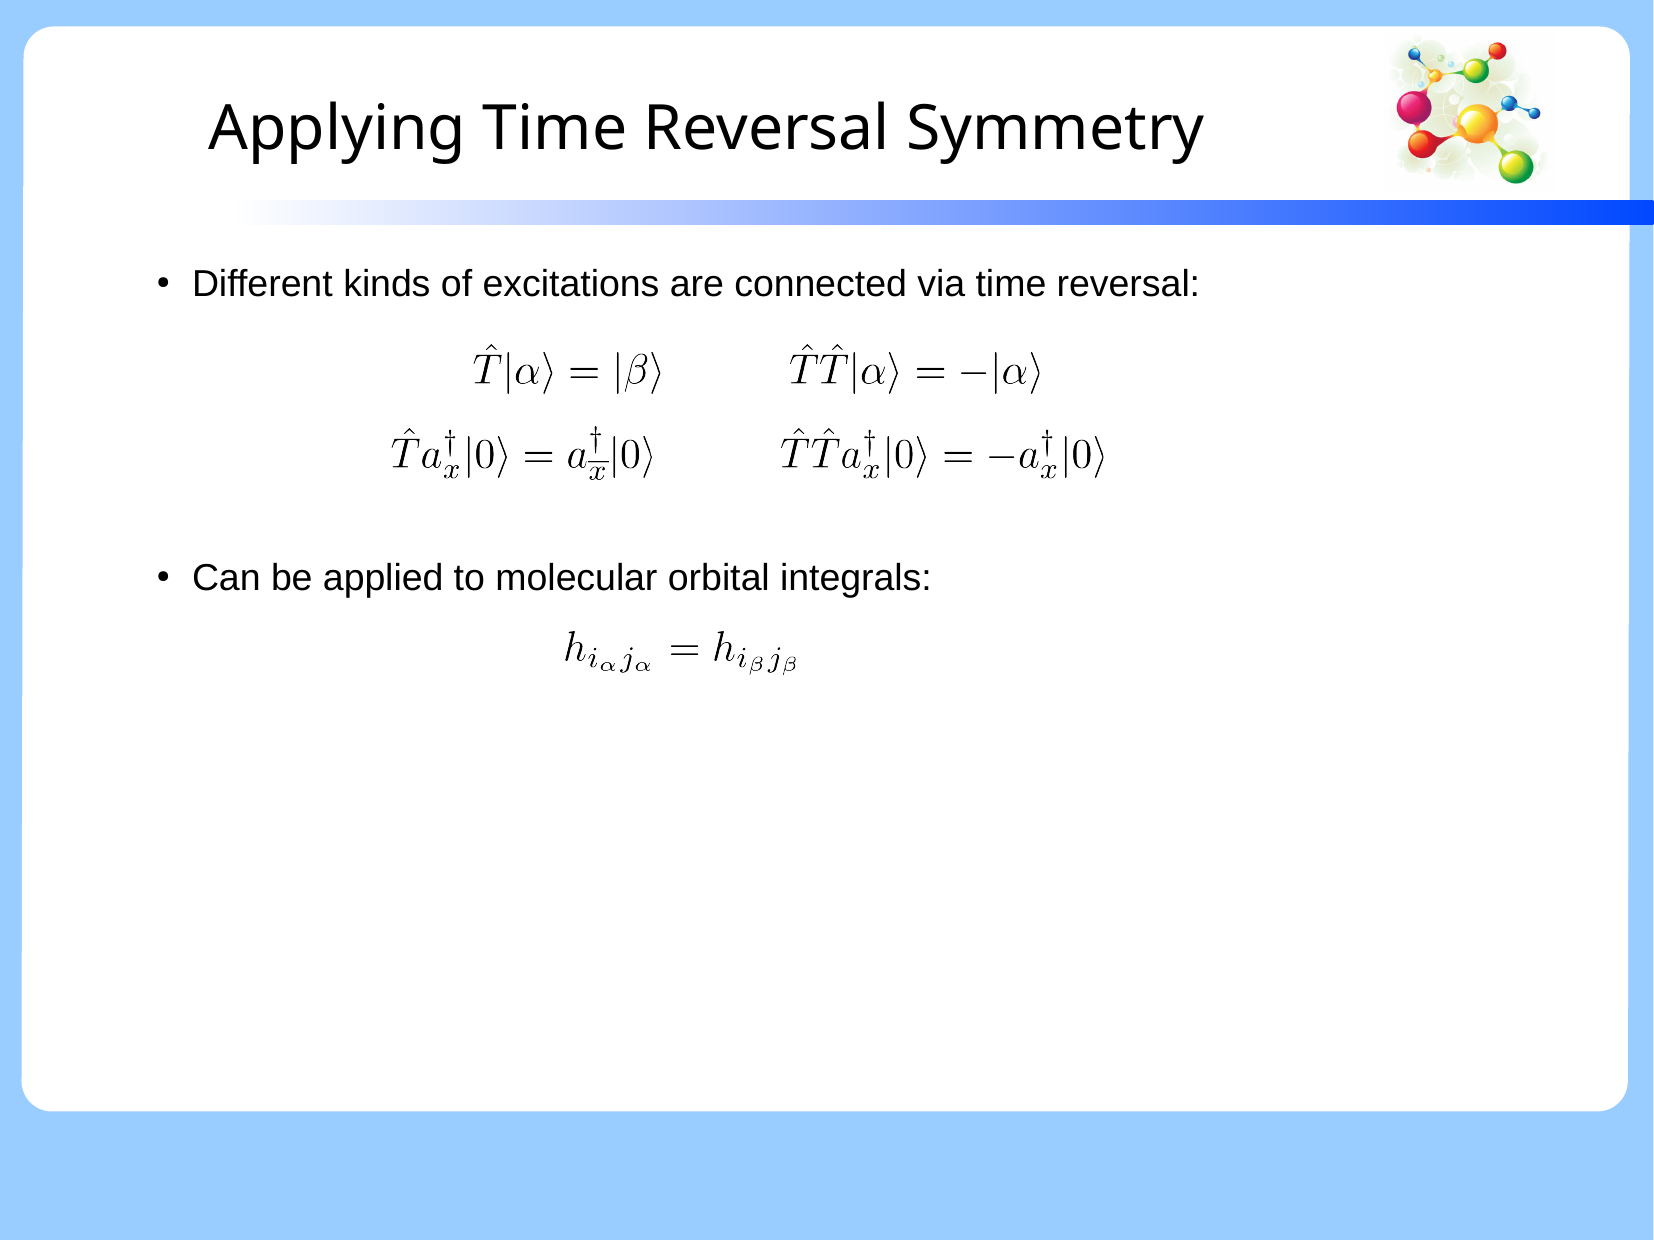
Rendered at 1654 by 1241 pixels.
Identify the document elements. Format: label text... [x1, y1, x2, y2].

title Applying Time Reversal Symmetry [82, 49, 1332, 201]
text_box Different kinds of excitations are connected via time reversal: Can be applied to molecular orbital integrals: [141, 213, 1531, 1196]
picture [391, 426, 1104, 480]
table_cell [956, 201, 961, 213]
table_cell [873, 201, 877, 213]
picture [565, 631, 796, 676]
picture [1382, 29, 1556, 195]
